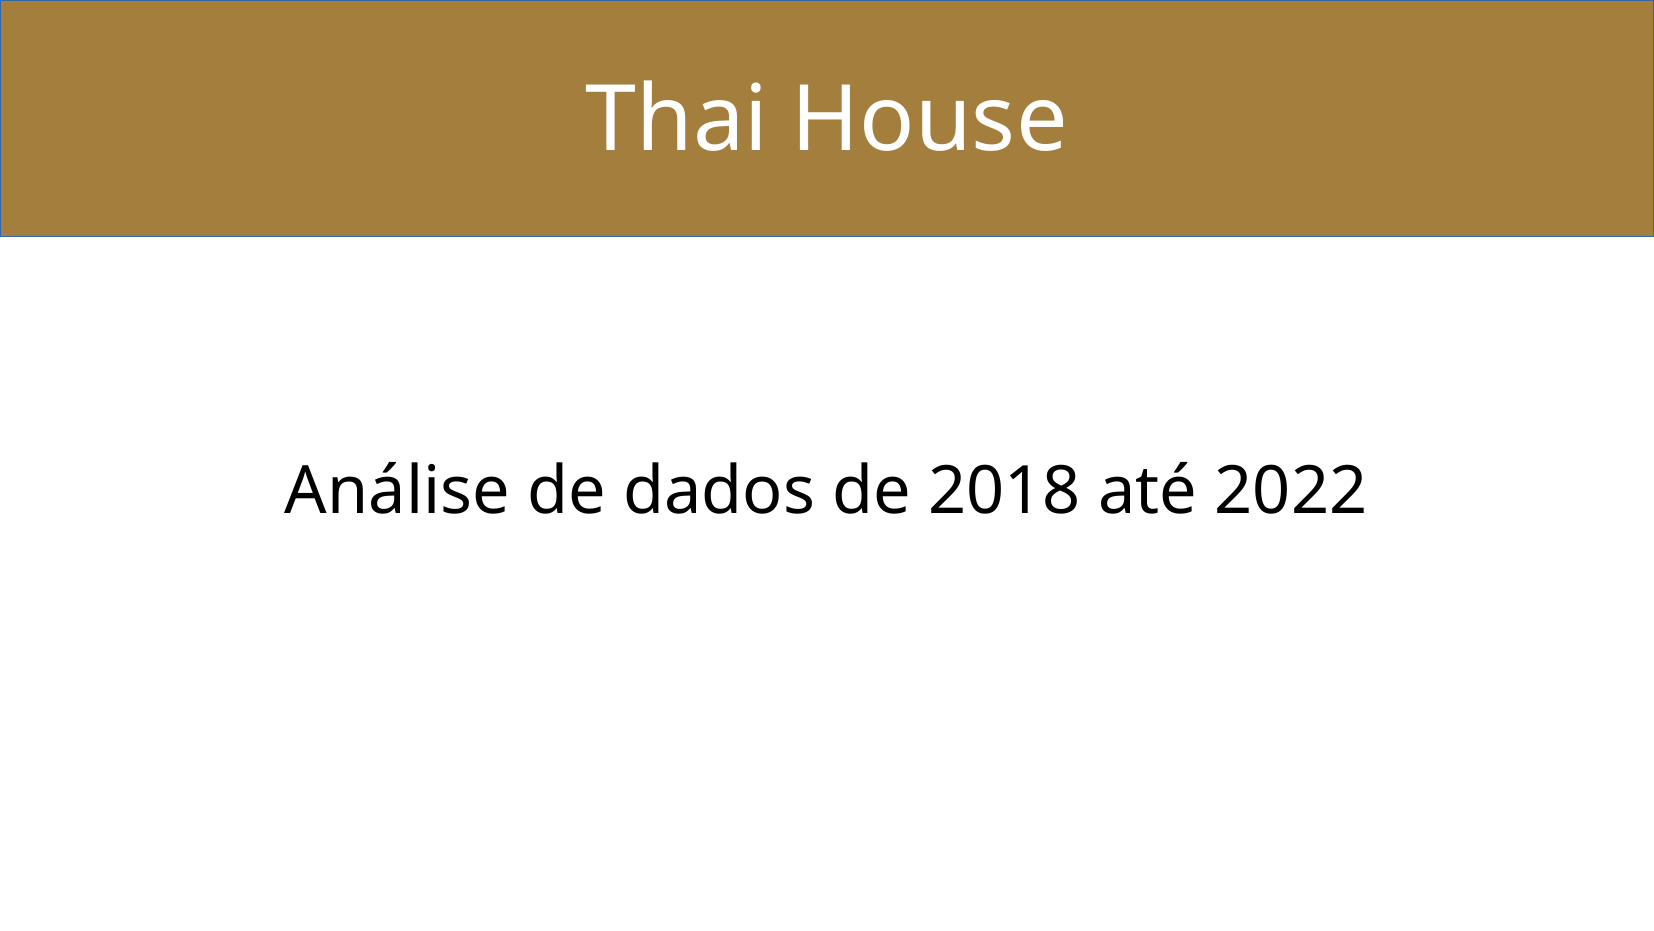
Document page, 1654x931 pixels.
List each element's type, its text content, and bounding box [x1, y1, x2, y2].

title Thai House [82, 37, 1571, 193]
text_box Análise de dados de 2018 até 2022 [82, 217, 1571, 758]
text_box [0, 0, 1654, 237]
